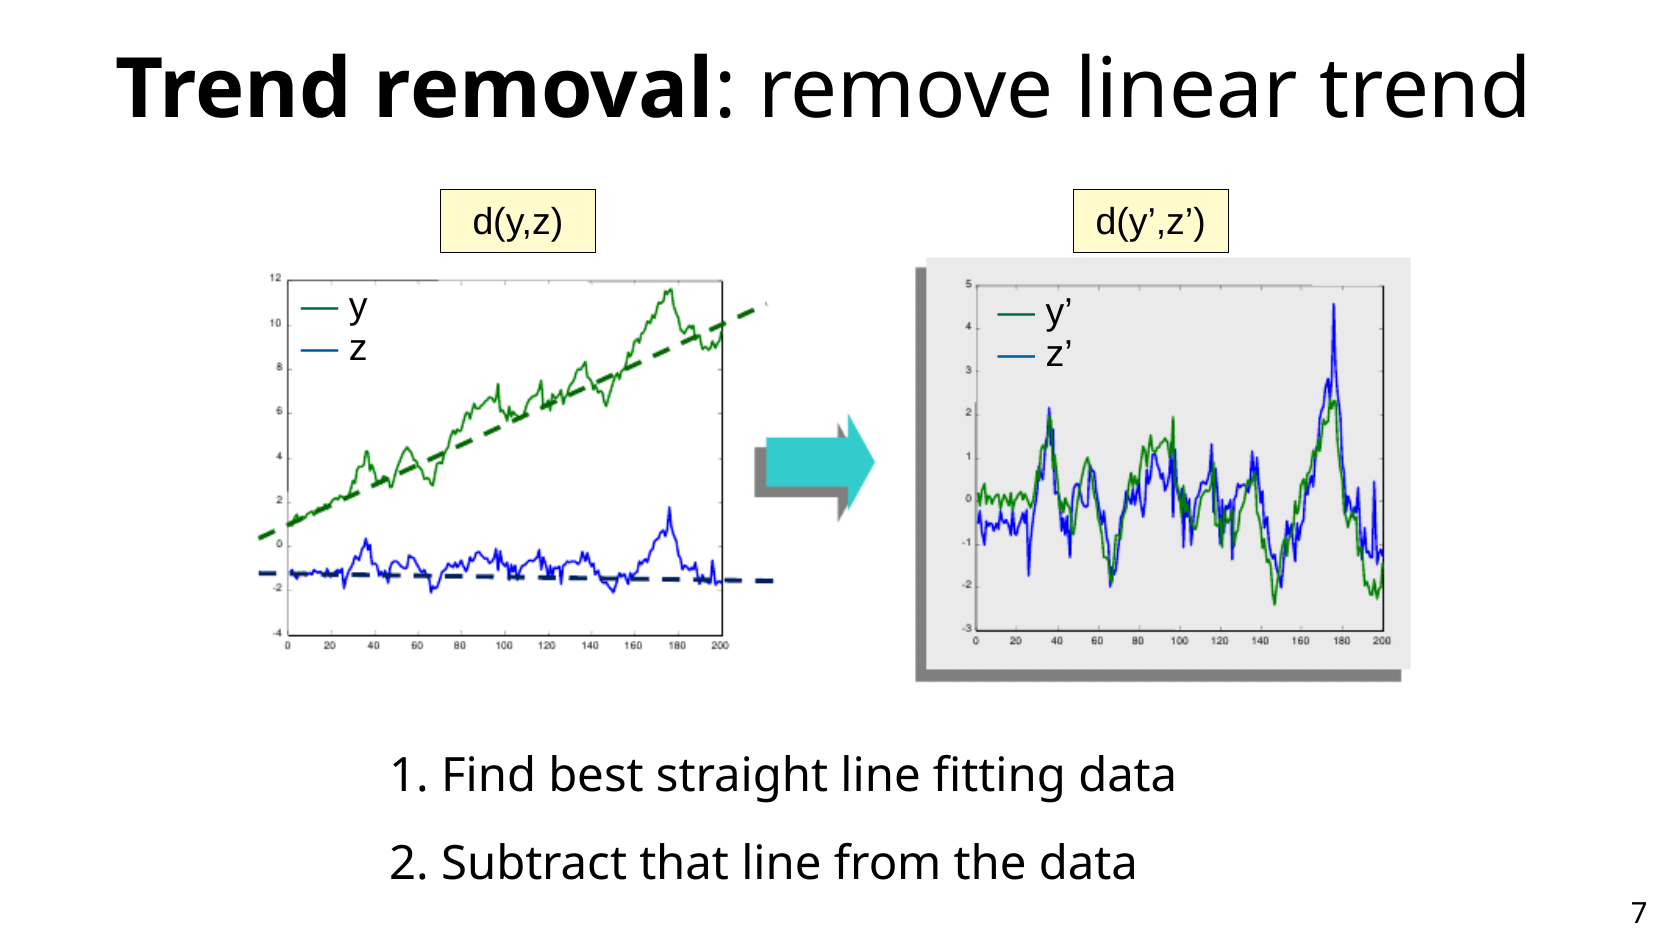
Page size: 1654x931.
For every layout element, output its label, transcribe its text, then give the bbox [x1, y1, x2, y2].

list 1. Find best straight line fitting data 2. Subtract that line from the data [389, 740, 1378, 894]
text_box — y’ — z’ [982, 282, 1099, 424]
picture [242, 247, 1425, 690]
text_box d(y,z) [440, 189, 596, 253]
text_box d(y’,z’) [1073, 189, 1229, 253]
text_box — y — z [286, 276, 386, 376]
title Trend removal: remove linear trend [0, 19, 1650, 151]
